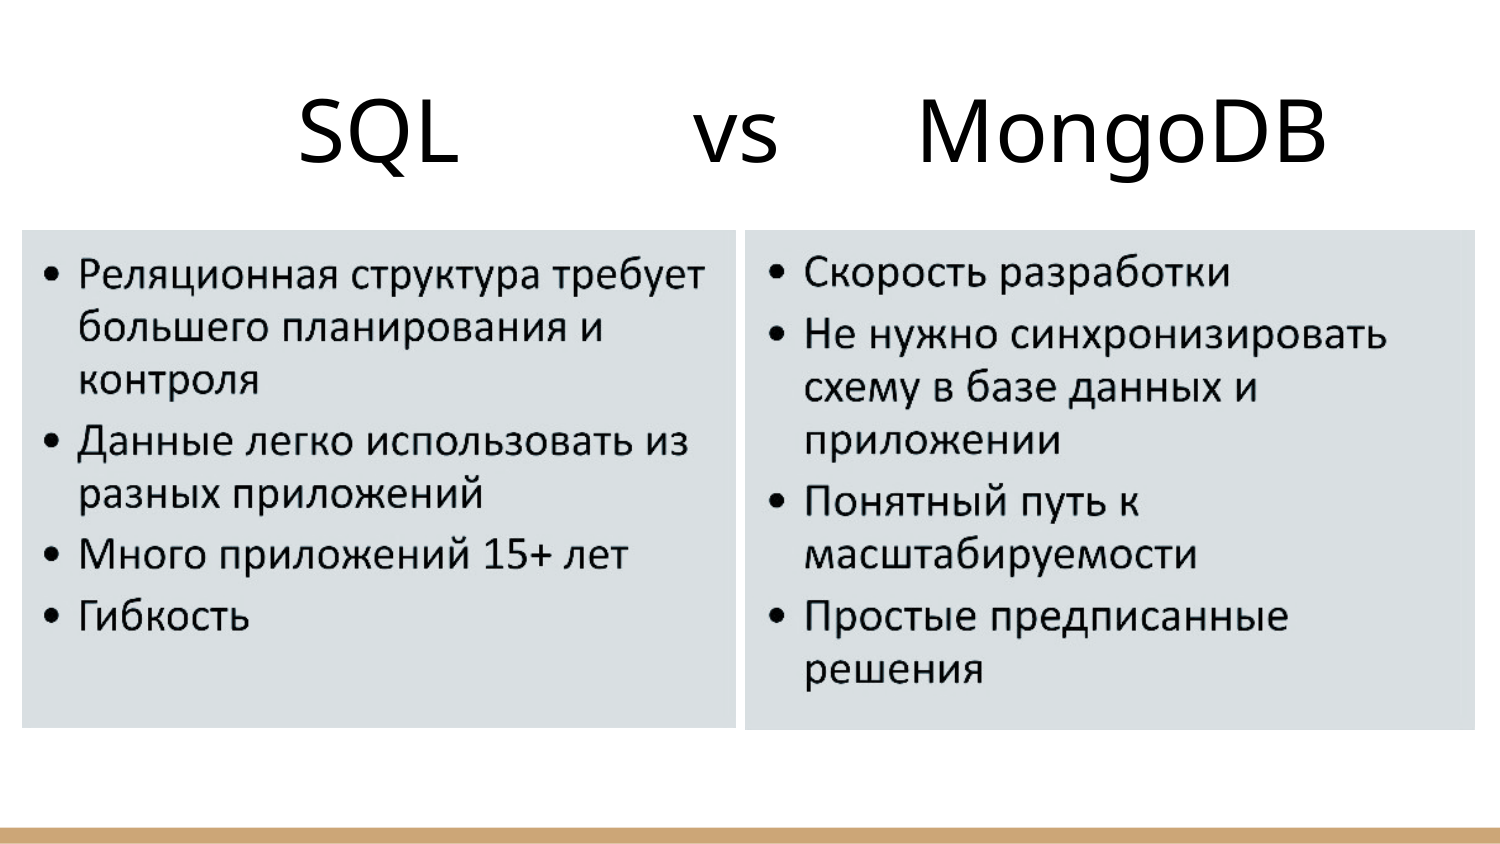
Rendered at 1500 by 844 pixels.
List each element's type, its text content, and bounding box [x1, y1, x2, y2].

title MongoDB [835, 58, 1477, 195]
title SQL [36, 58, 638, 195]
title vs [638, 58, 835, 195]
picture [745, 230, 1475, 730]
picture [22, 230, 736, 728]
